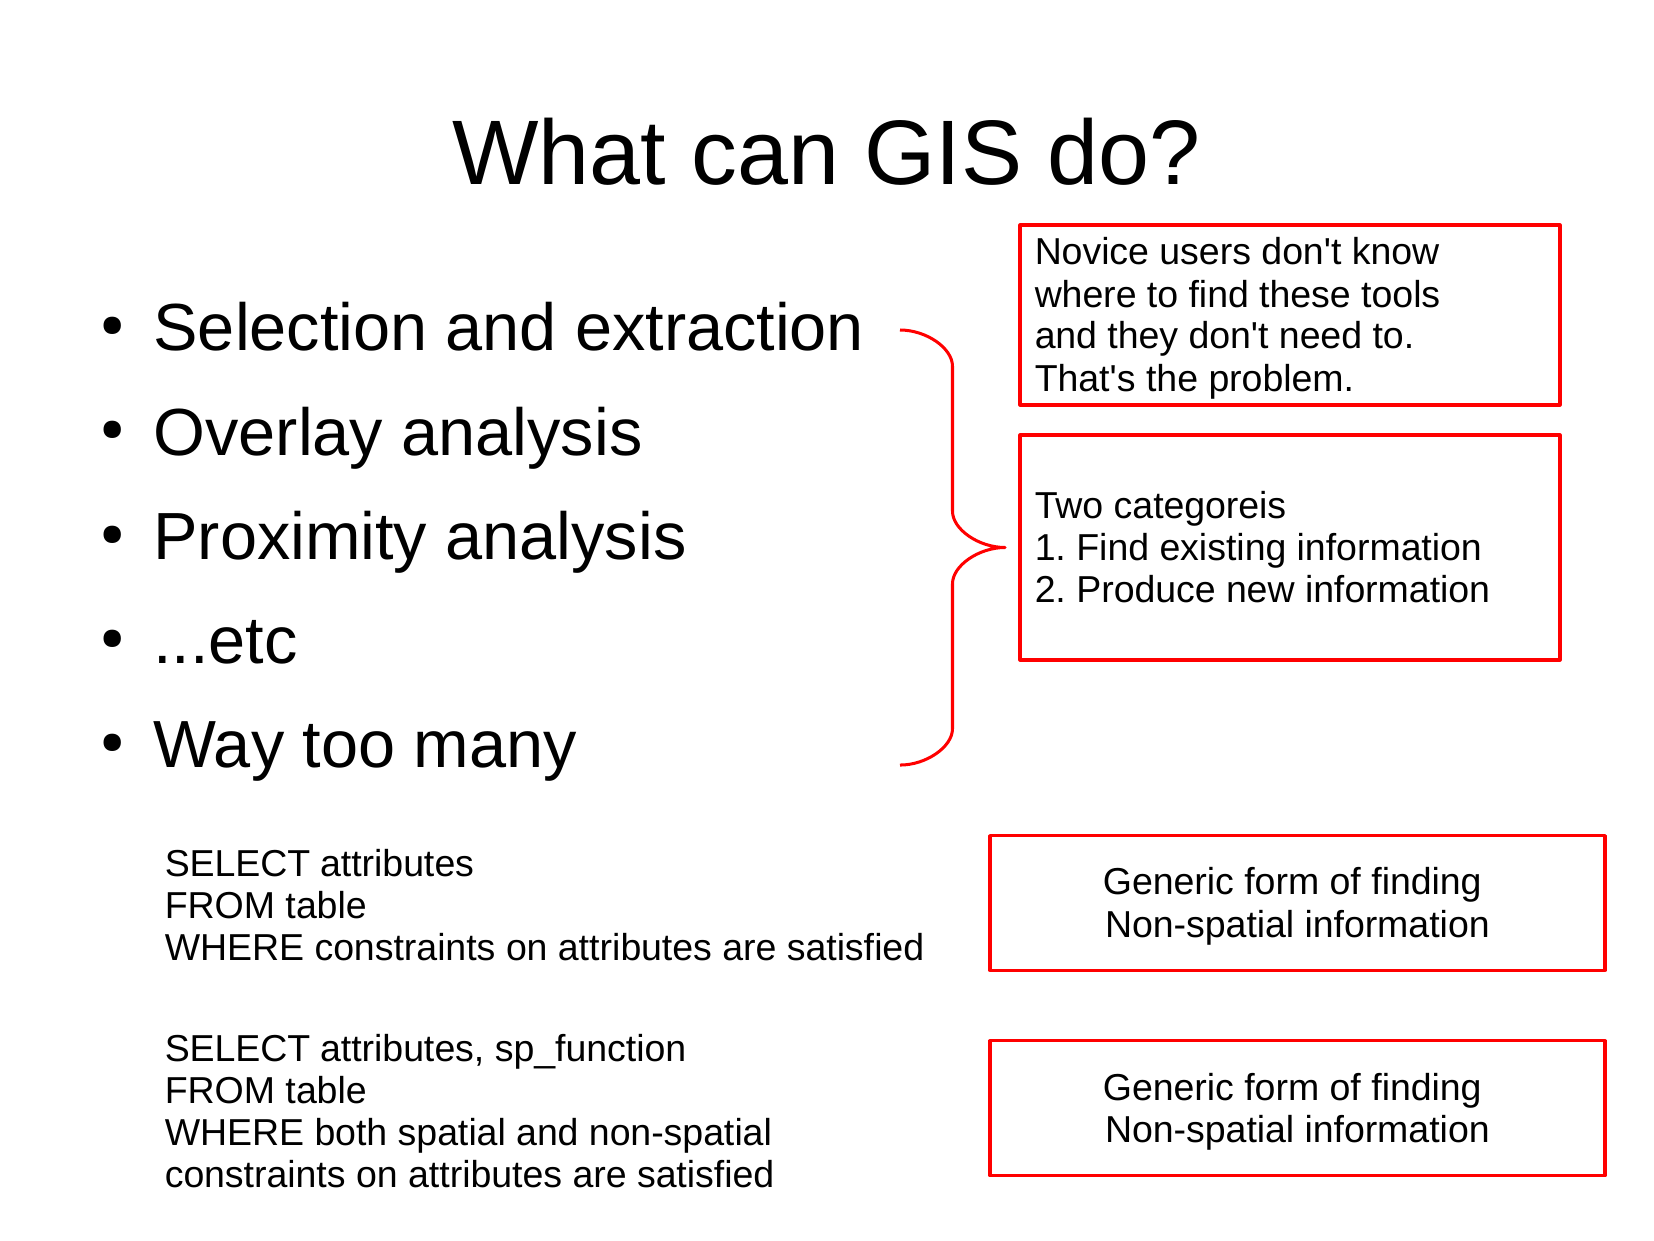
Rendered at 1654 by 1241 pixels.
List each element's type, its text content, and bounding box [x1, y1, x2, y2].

title What can GIS do? [82, 49, 1571, 257]
text_box Generic form of finding Non-spatial information [990, 835, 1606, 971]
text_box Two categoreis 1. Find existing information 2. Produce new information [1020, 435, 1561, 661]
list Selection and extraction Overlay analysis Proximity analysis ...etc Way too many [82, 290, 1538, 1010]
text_box Generic form of finding Non-spatial information [990, 1040, 1606, 1176]
text_box SELECT attributes, sp_function FROM table WHERE both spatial and non-spatial constraints on attributes are satisfied [150, 1020, 946, 1204]
text_box Novice users don't know where to find these tools and they don't need to. That's the problem. [1020, 225, 1561, 406]
text_box SELECT attributes FROM table WHERE constraints on attributes are satisfied [150, 835, 946, 977]
